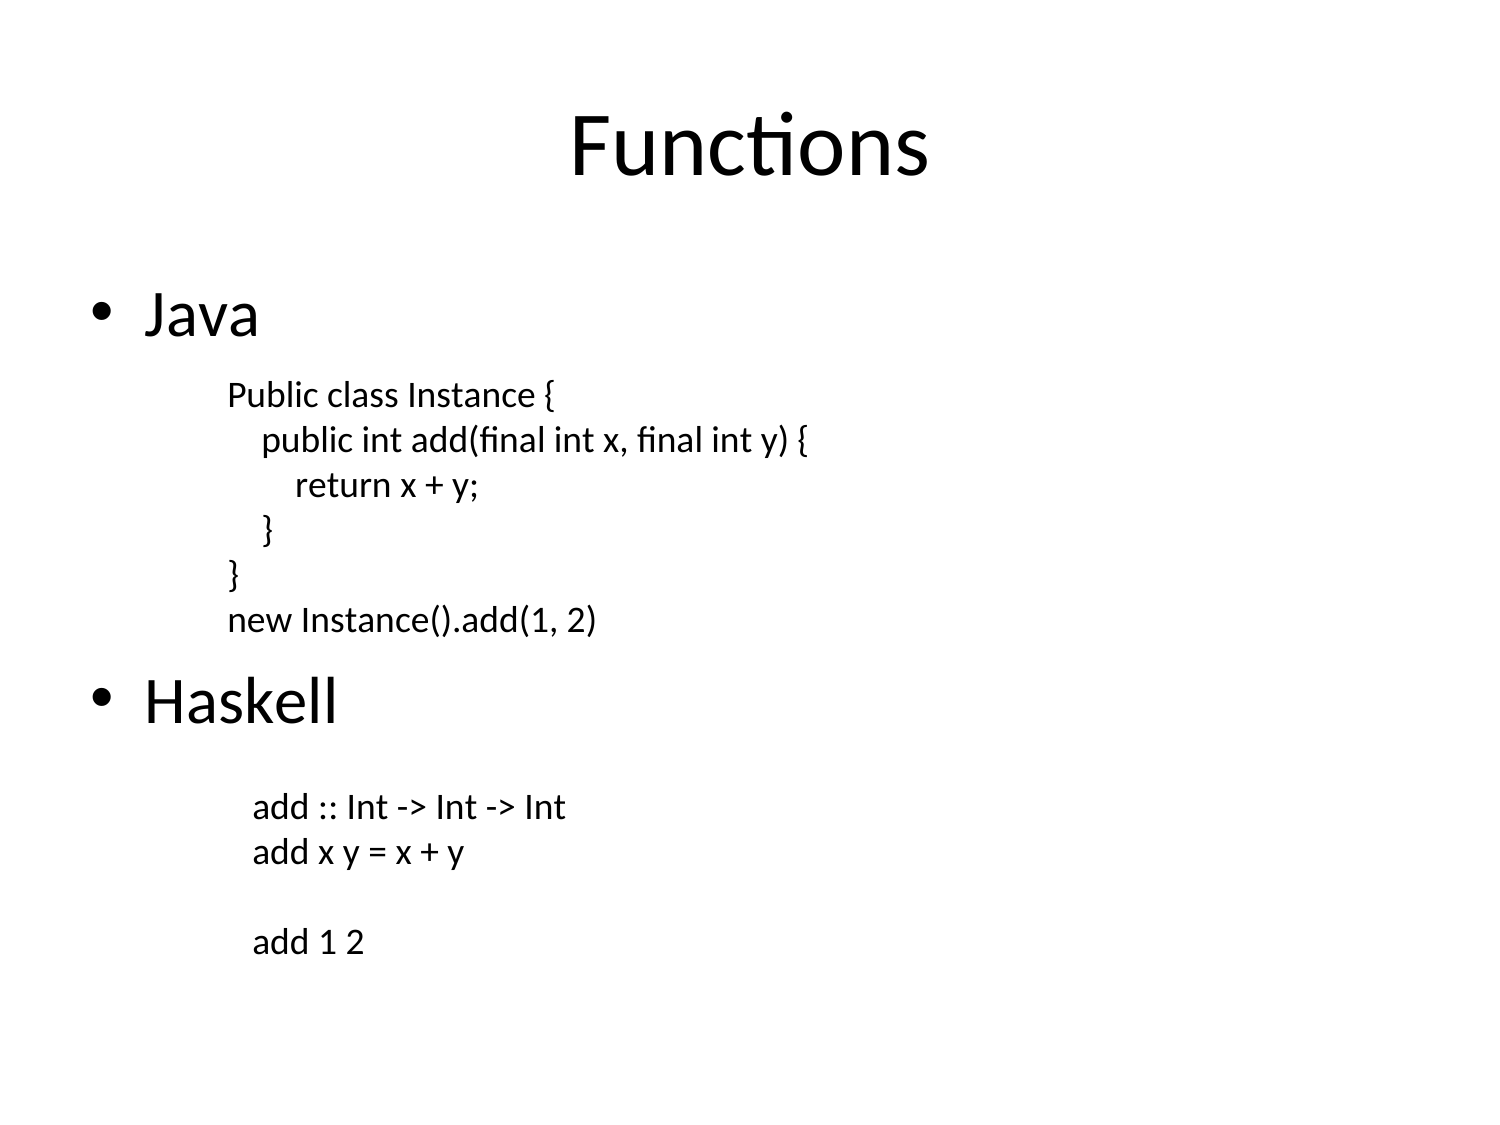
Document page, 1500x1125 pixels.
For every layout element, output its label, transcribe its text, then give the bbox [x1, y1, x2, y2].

text_box Java Haskell [75, 262, 1426, 1005]
text_box Public class Instance { public int add(final int x, final int y) { return x + y; } } new Instance().add(1, 2) [212, 362, 976, 648]
text_box add :: Int -> Int -> Int add x y = x + y add 1 2 [237, 774, 827, 971]
text_box Functions [75, 45, 1426, 233]
